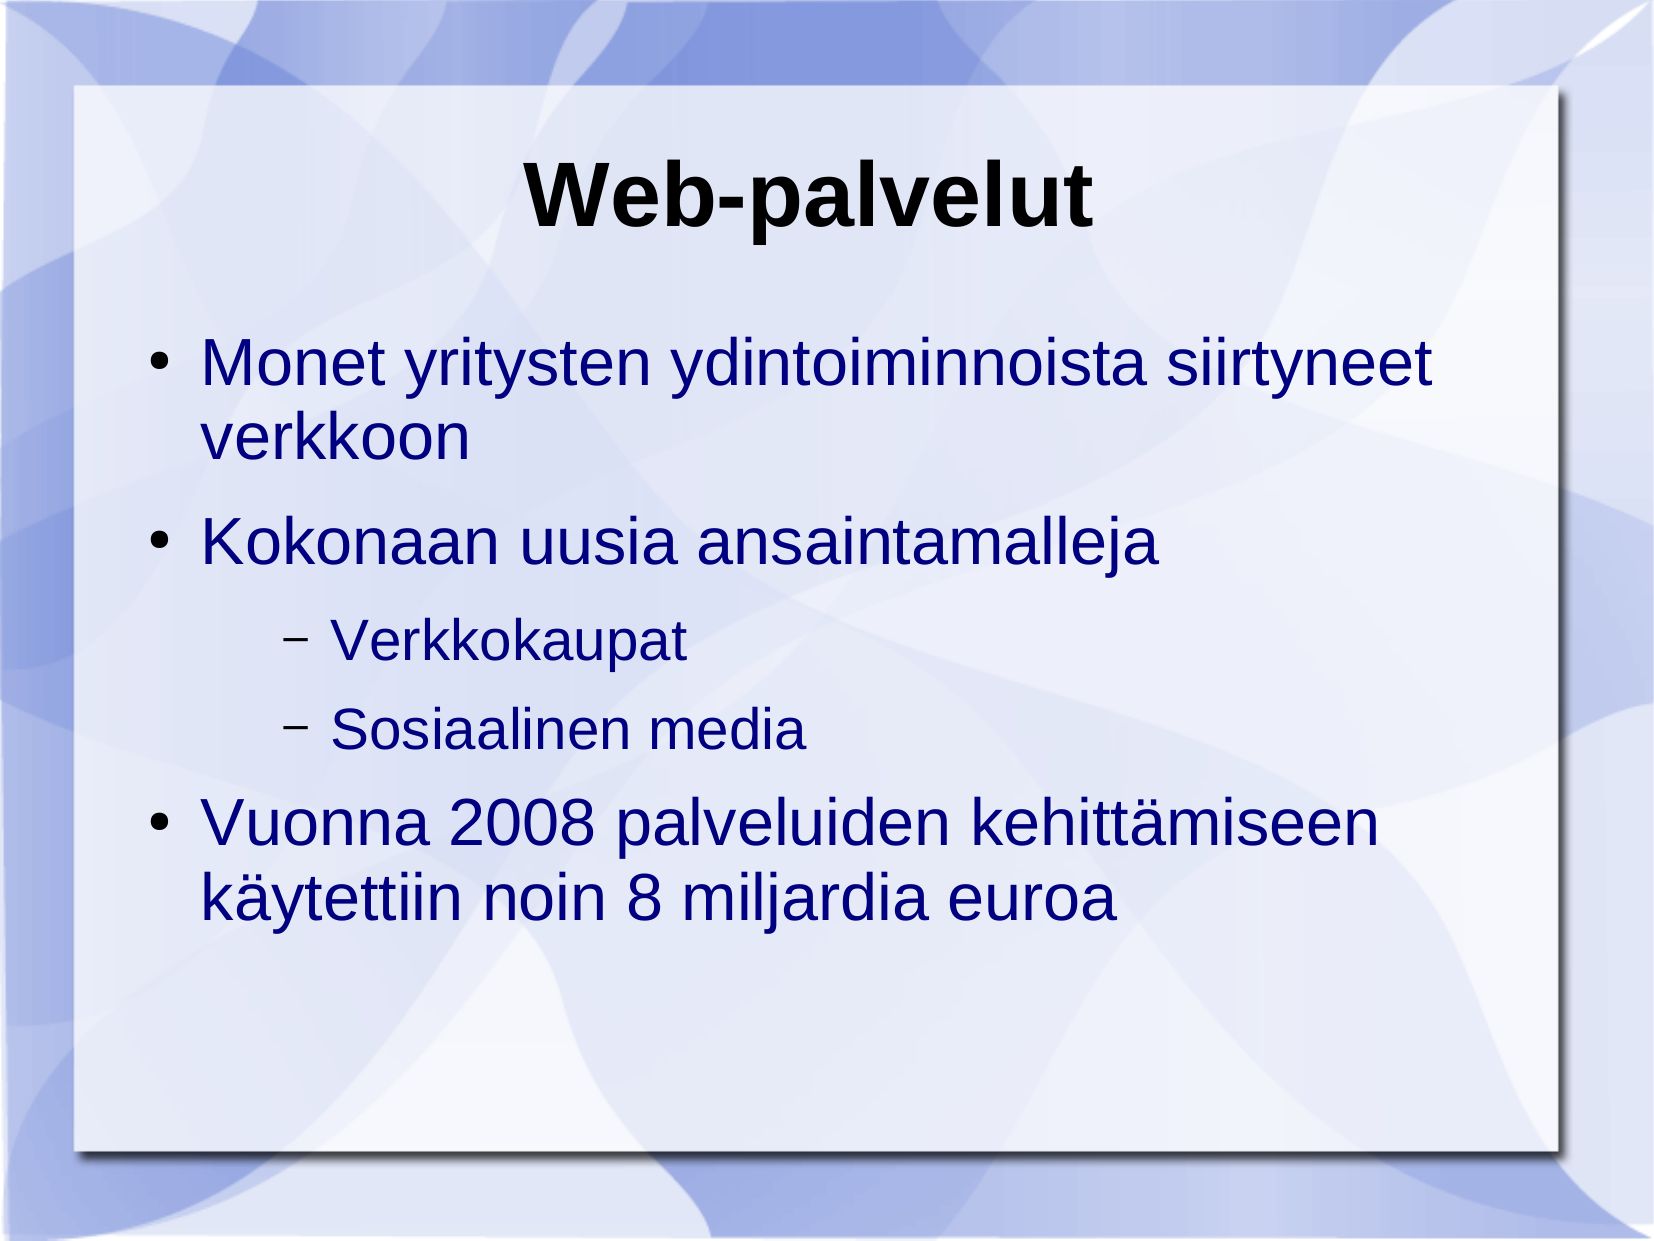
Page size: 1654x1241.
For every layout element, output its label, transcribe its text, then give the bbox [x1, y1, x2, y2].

picture [0, 0, 1654, 1241]
list Monet yritysten ydintoiminnoista siirtyneet verkkoon Kokonaan uusia ansaintamalleja Verkkokaupat Sosiaalinen media Vuonna 2008 palveluiden kehittämiseen käytettiin noin 8 miljardia euroa [129, 324, 1489, 975]
title Web-palvelut [82, 90, 1536, 298]
